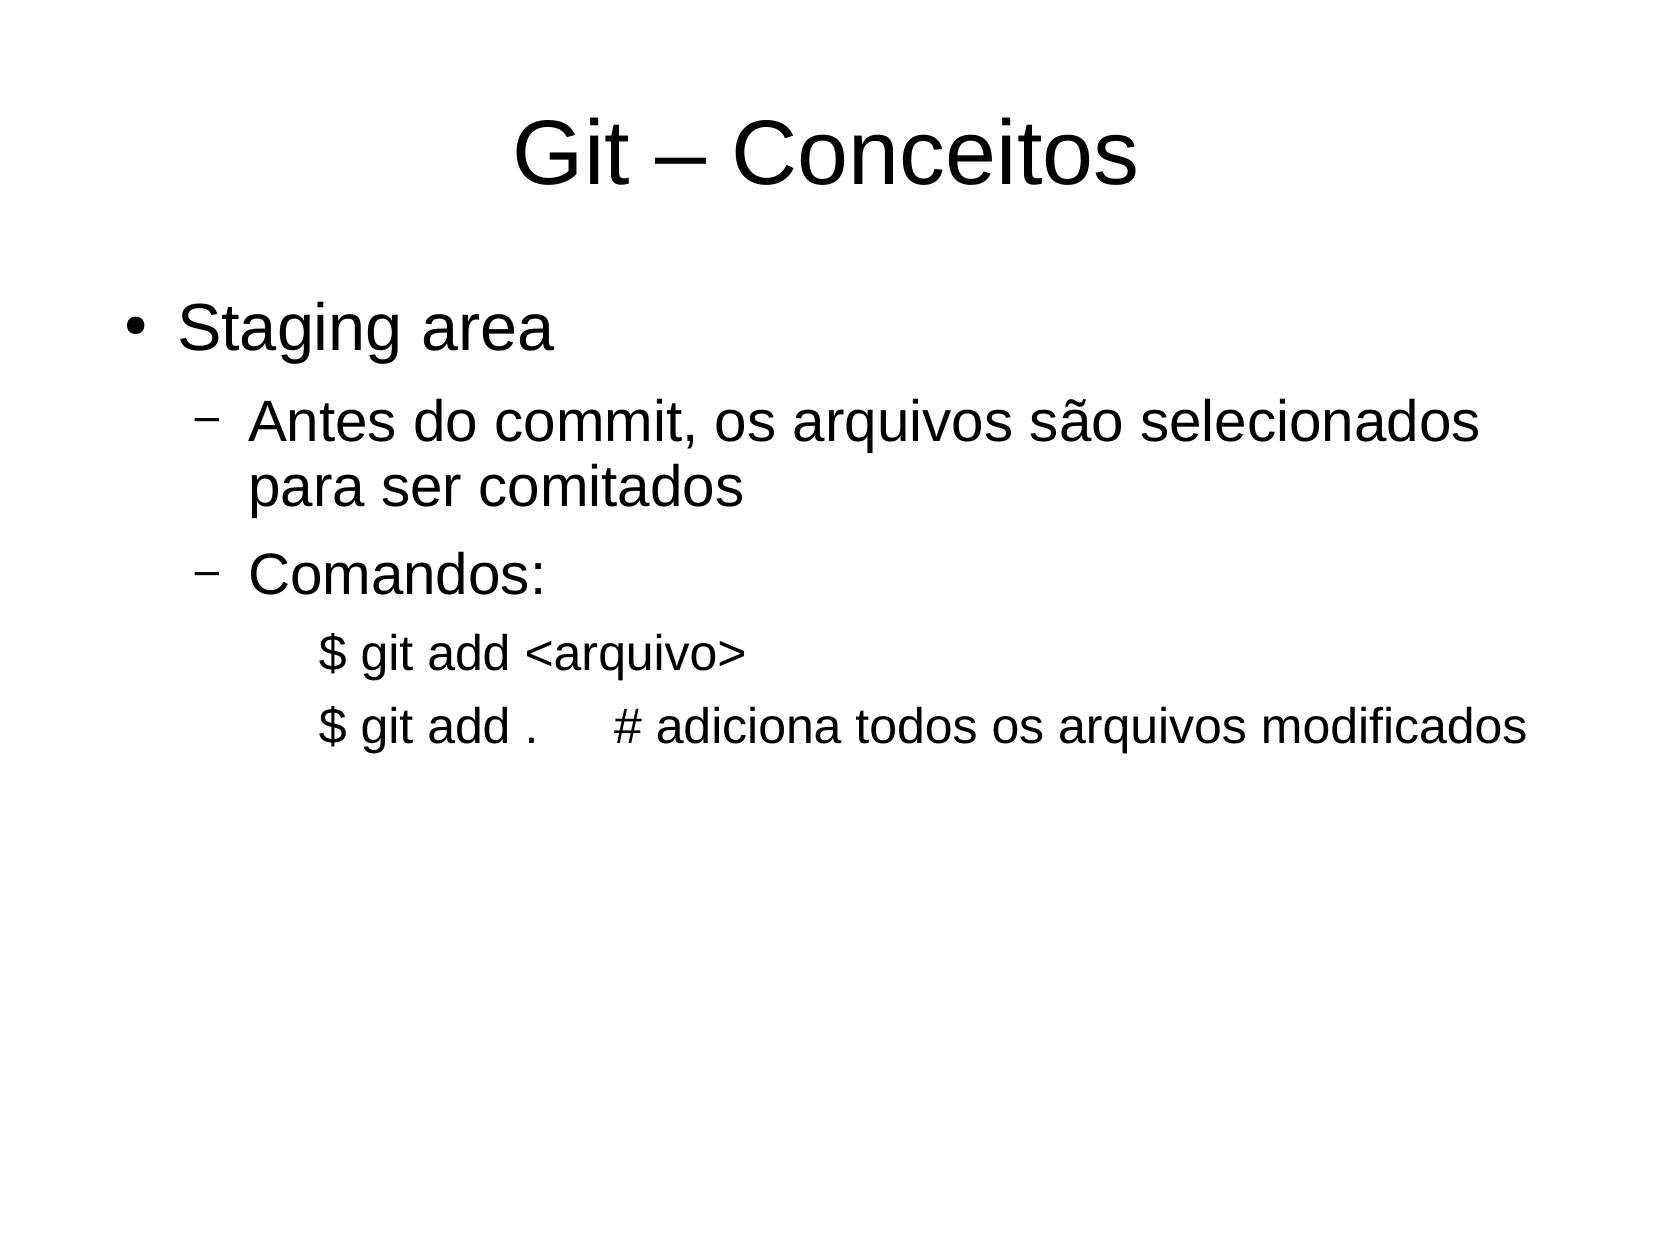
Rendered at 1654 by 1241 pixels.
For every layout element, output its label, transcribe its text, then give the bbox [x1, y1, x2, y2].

list Staging area Antes do commit, os arquivos são selecionados para ser comitados Comandos: $ git add <arquivo> $ git add . # adiciona todos os arquivos modificados [106, 290, 1572, 1158]
title Git – Conceitos [82, 49, 1571, 257]
